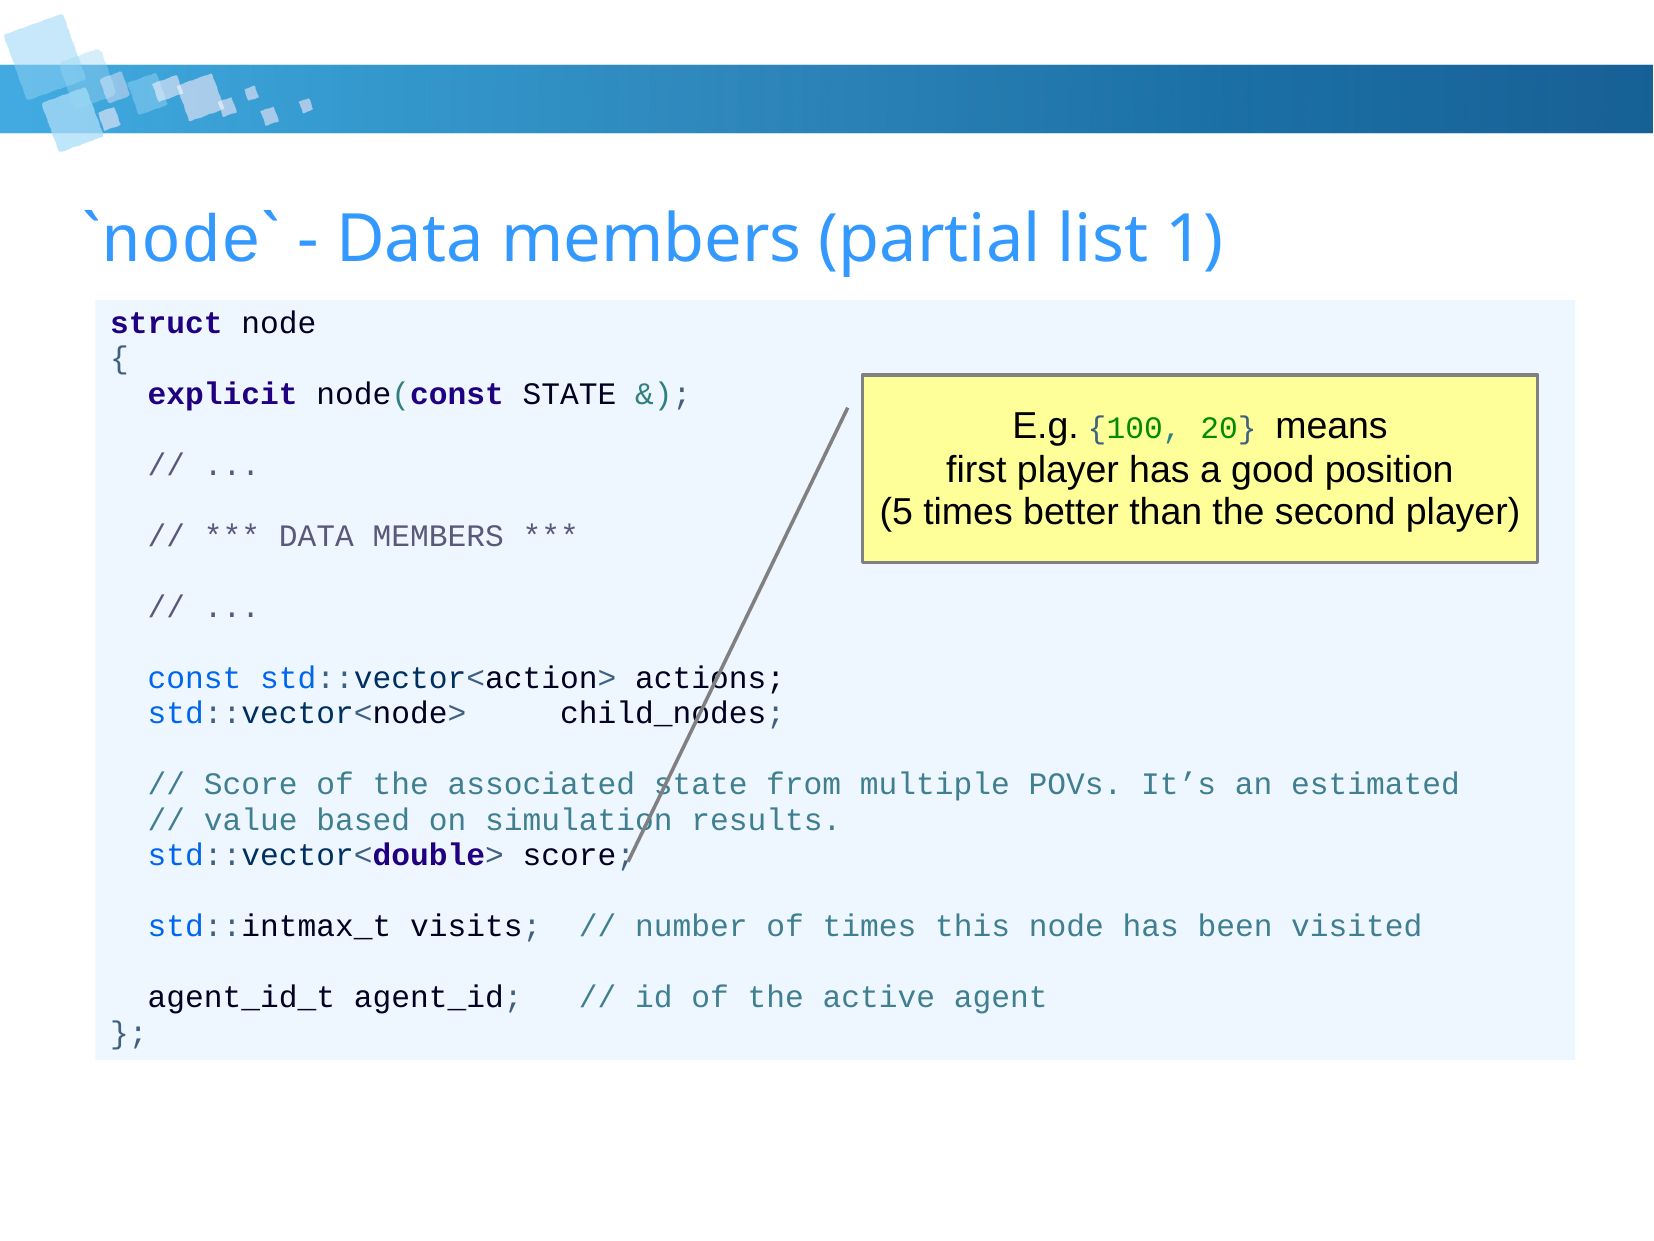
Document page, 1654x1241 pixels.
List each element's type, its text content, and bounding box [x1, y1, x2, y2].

picture [0, 0, 1653, 1238]
title `node` - Data members (partial list 1) [82, 132, 1571, 340]
text_box E.g. {100, 20} means first player has a good position (5 times better than the second player) [863, 375, 1538, 563]
text_box struct node { explicit node(const STATE &); // ... // *** DATA MEMBERS *** // ... const std::vector<action> actions; std::vector<node> child_nodes; // Score of the associated state from multiple POVs. It’s an estimated // value based on simulation results. std::vector<double> score; std::intmax_t visits; // number of times this node has been visited agent_id_t agent_id; // id of the active agent }; [95, 300, 1576, 1061]
